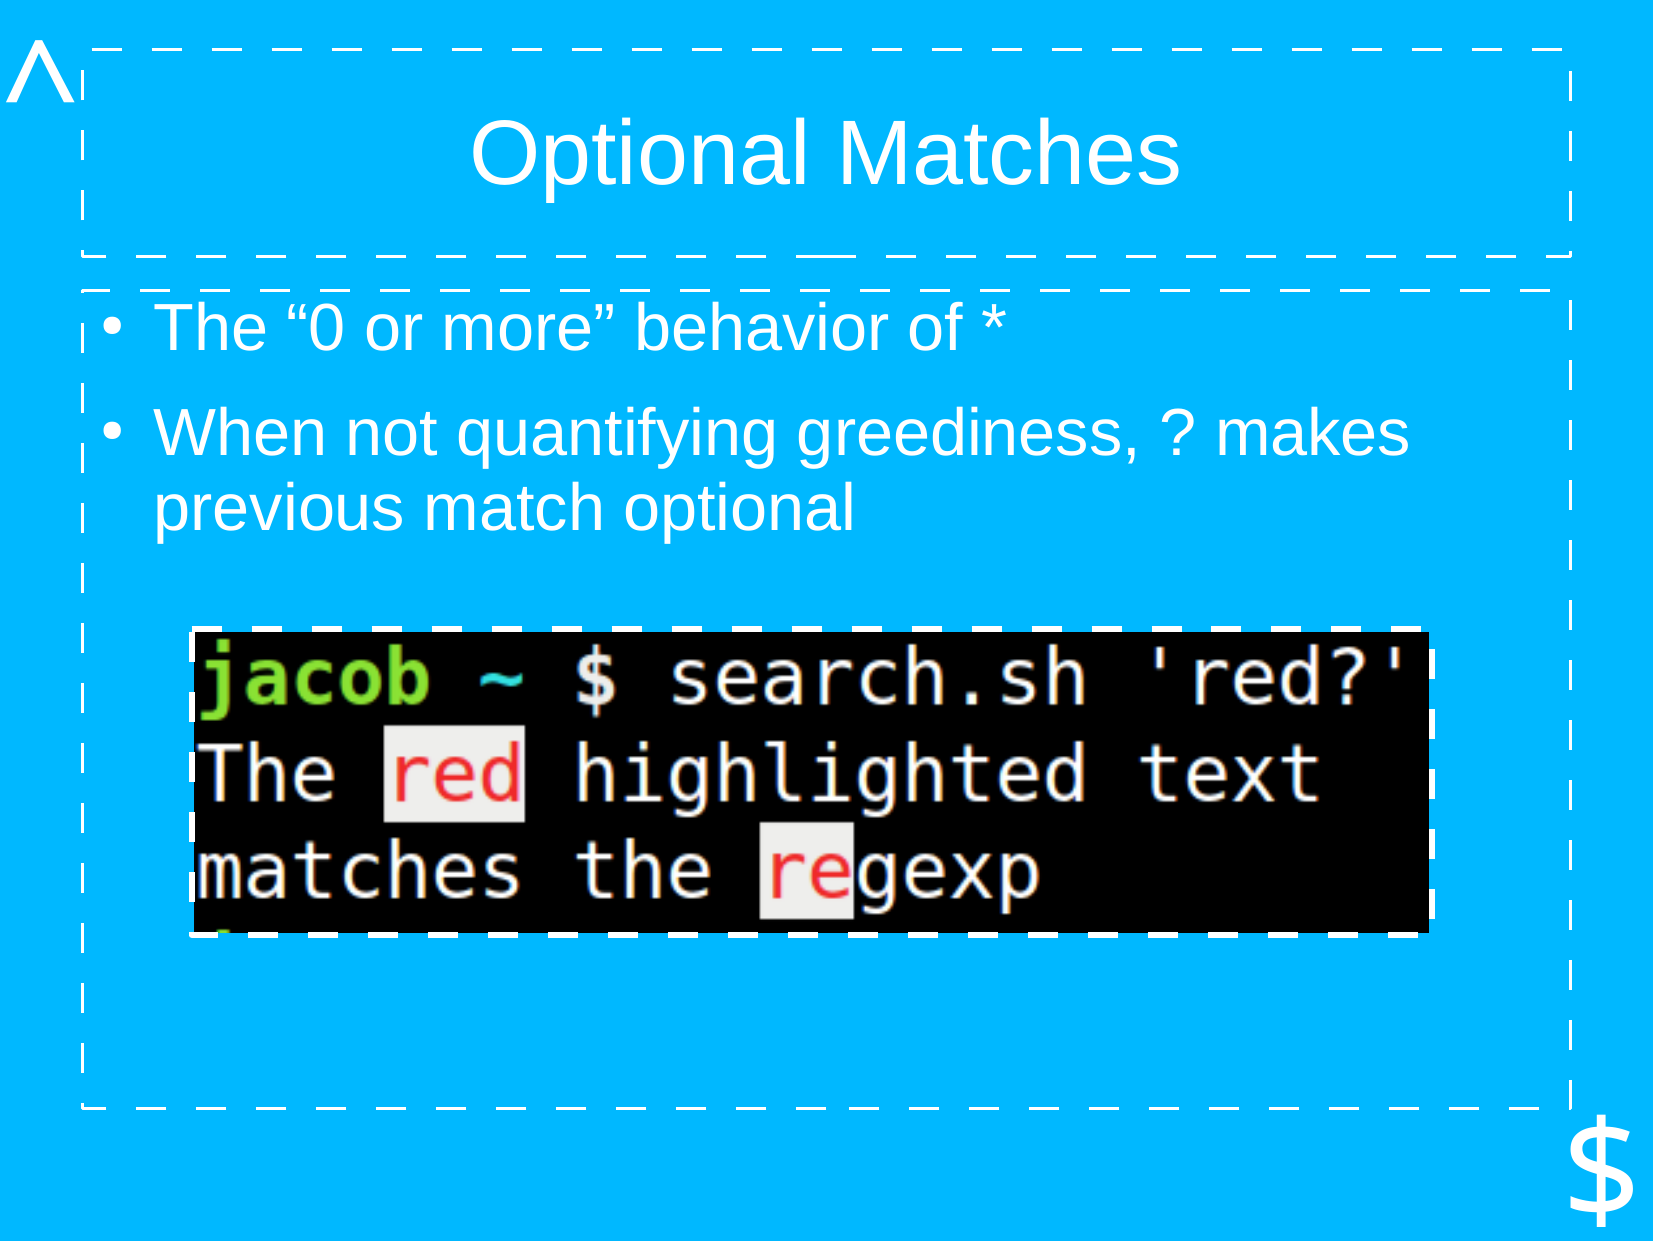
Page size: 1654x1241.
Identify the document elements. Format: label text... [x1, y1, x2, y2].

picture [194, 632, 1429, 933]
title Optional Matches [82, 49, 1571, 257]
list The “0 or more” behavior of * When not quantifying greediness, ? makes previous match optional [82, 290, 1571, 1109]
